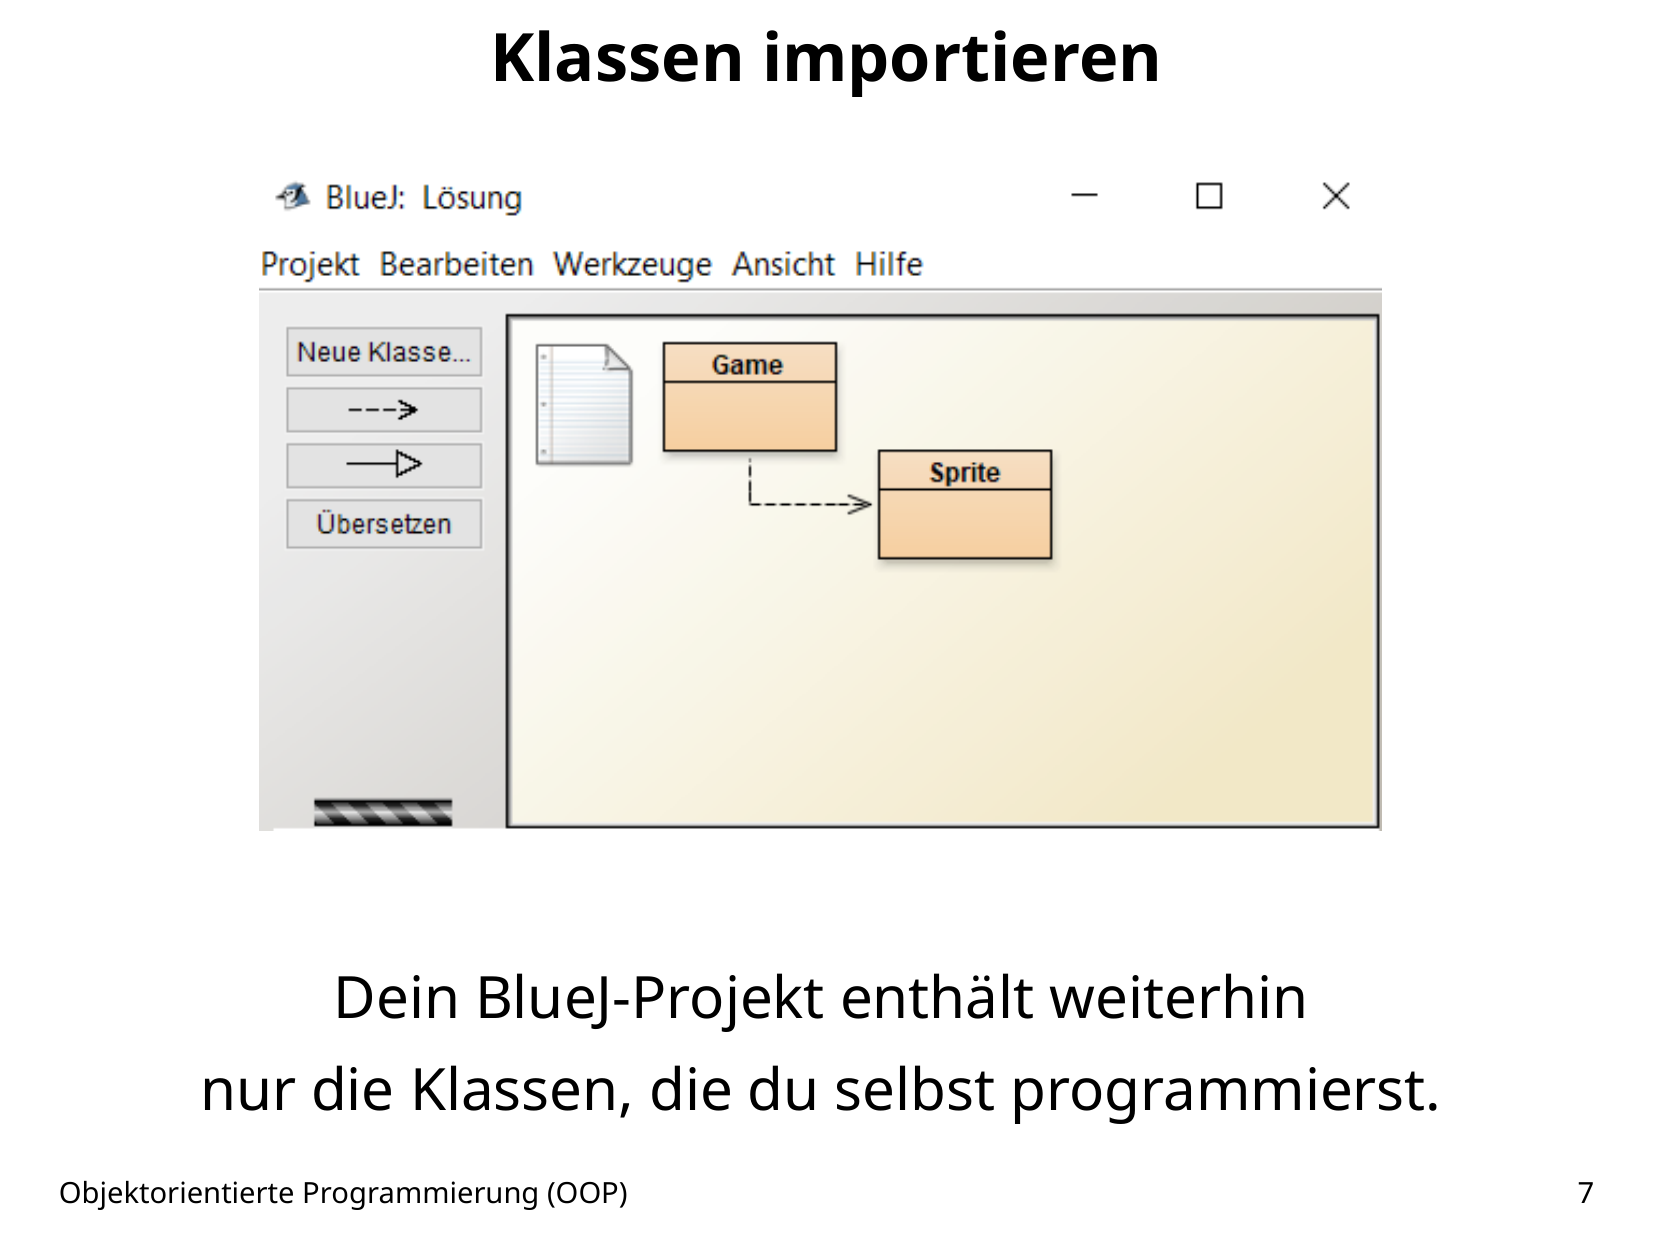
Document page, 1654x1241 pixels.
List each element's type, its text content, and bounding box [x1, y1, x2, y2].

list Dein BlueJ-Projekt enthält weiterhin nur die Klassen, die du selbst programmierst. [59, 944, 1583, 1158]
title Klassen importieren [0, 5, 1654, 107]
picture [259, 177, 1382, 831]
